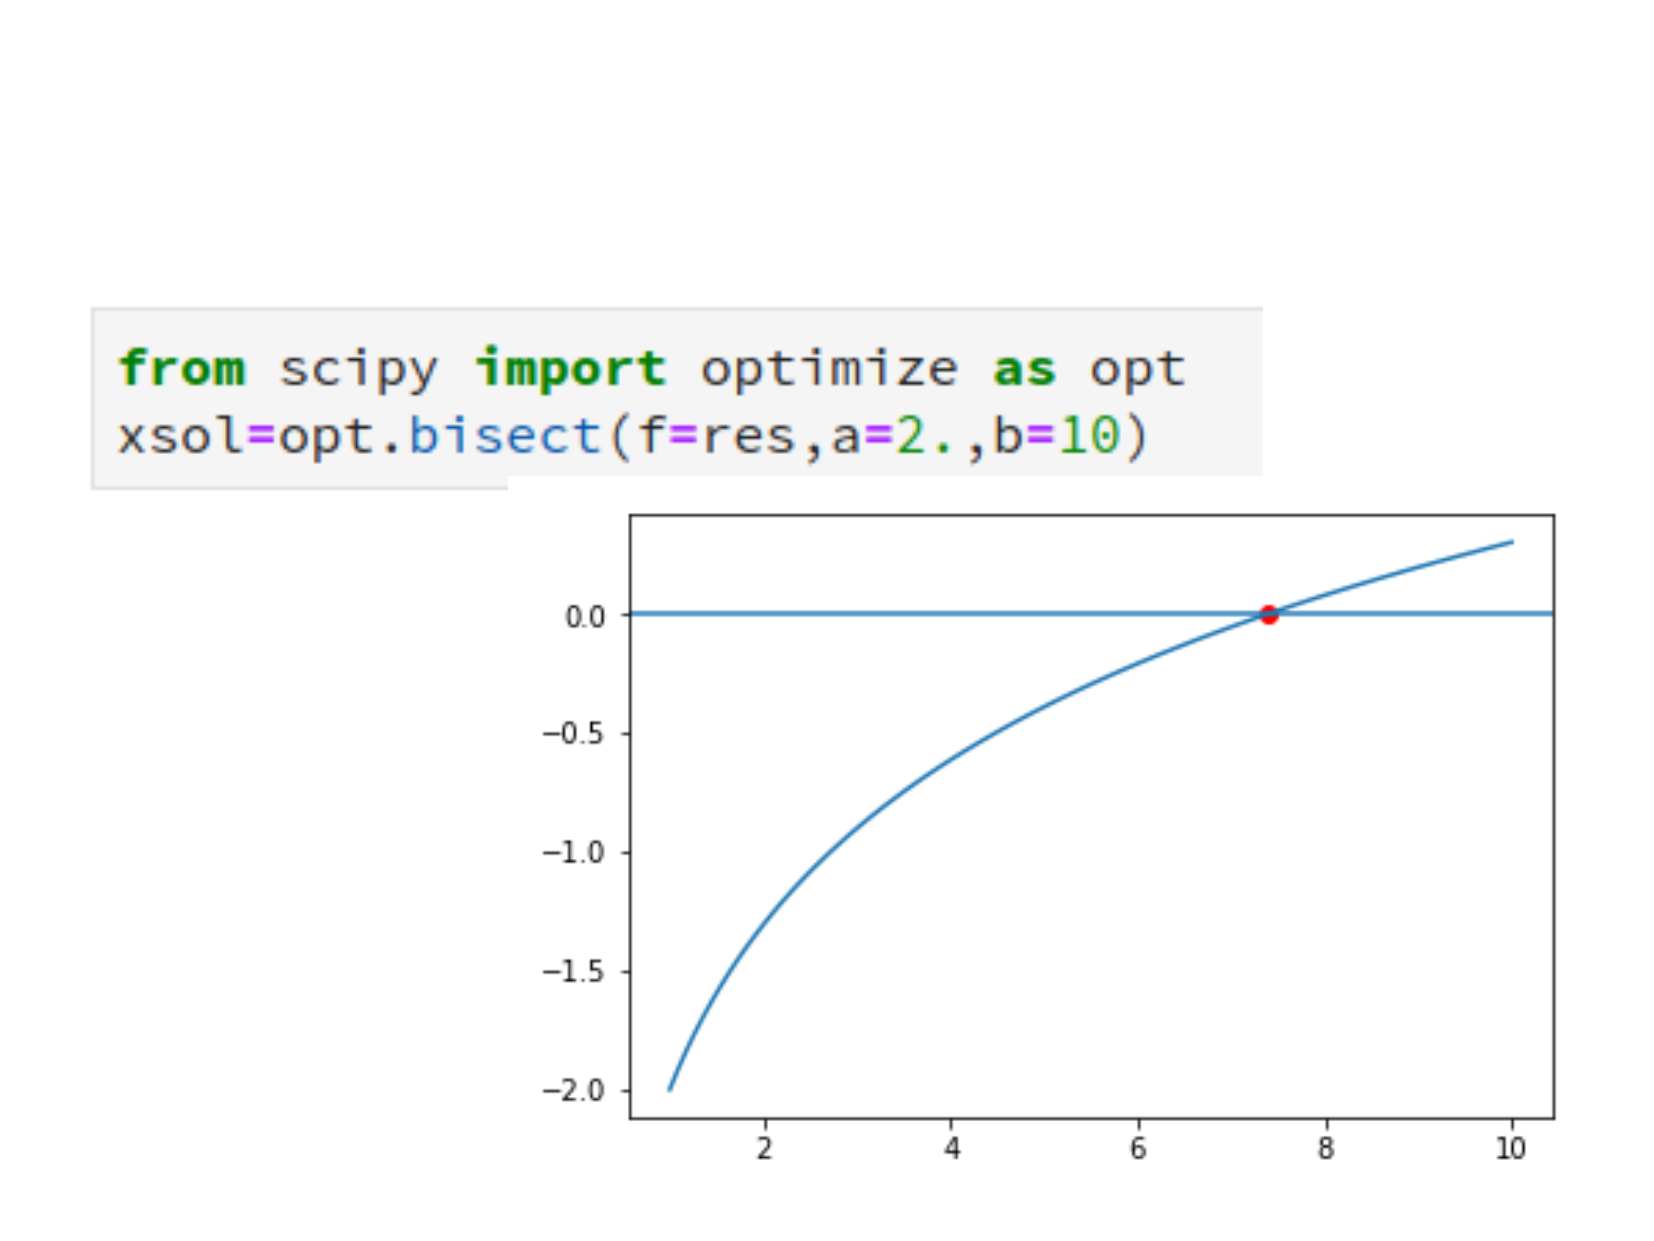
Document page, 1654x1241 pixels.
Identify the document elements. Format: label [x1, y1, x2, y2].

picture [82, 288, 1595, 1193]
